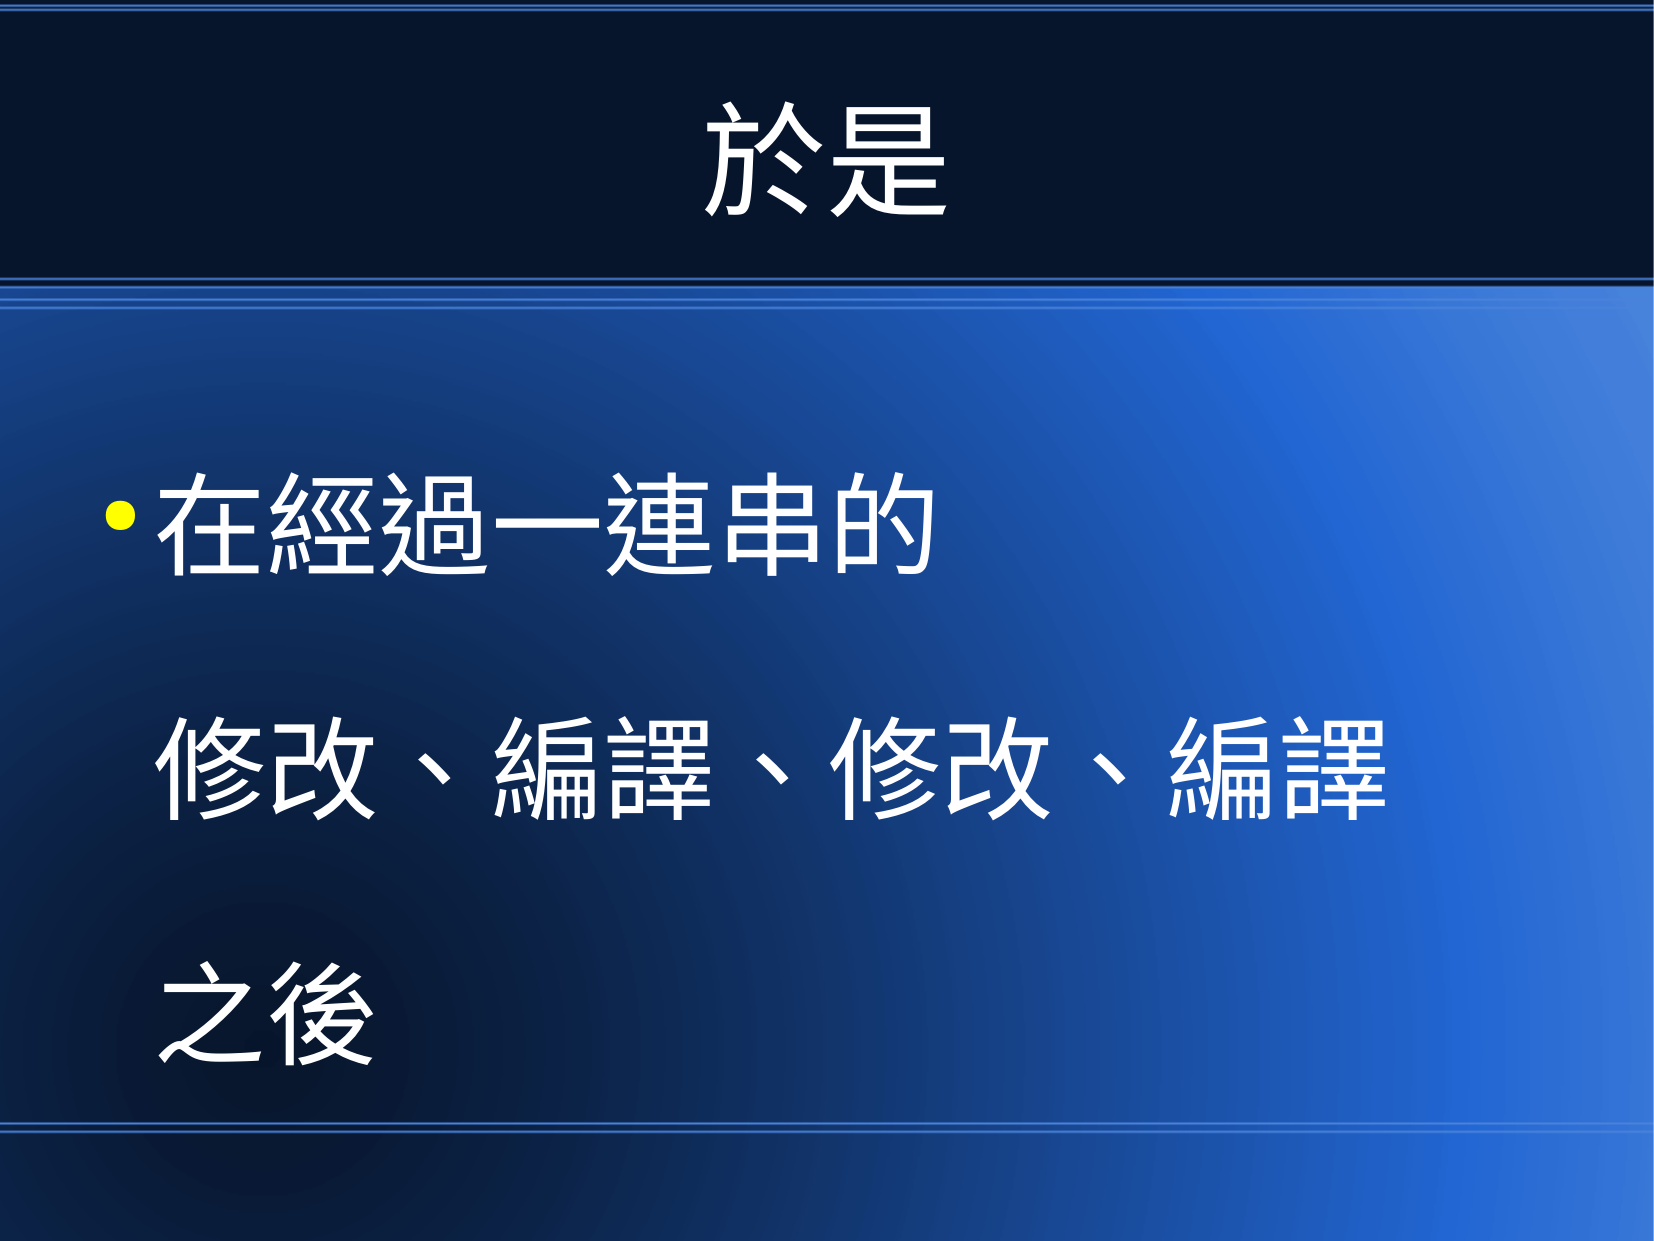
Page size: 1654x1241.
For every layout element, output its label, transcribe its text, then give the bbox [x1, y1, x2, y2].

picture [0, 0, 1654, 1241]
list 在經過一連串的 修改、編譯、修改、編譯 之後 [82, 355, 1571, 1241]
title 於是 [82, 49, 1571, 257]
